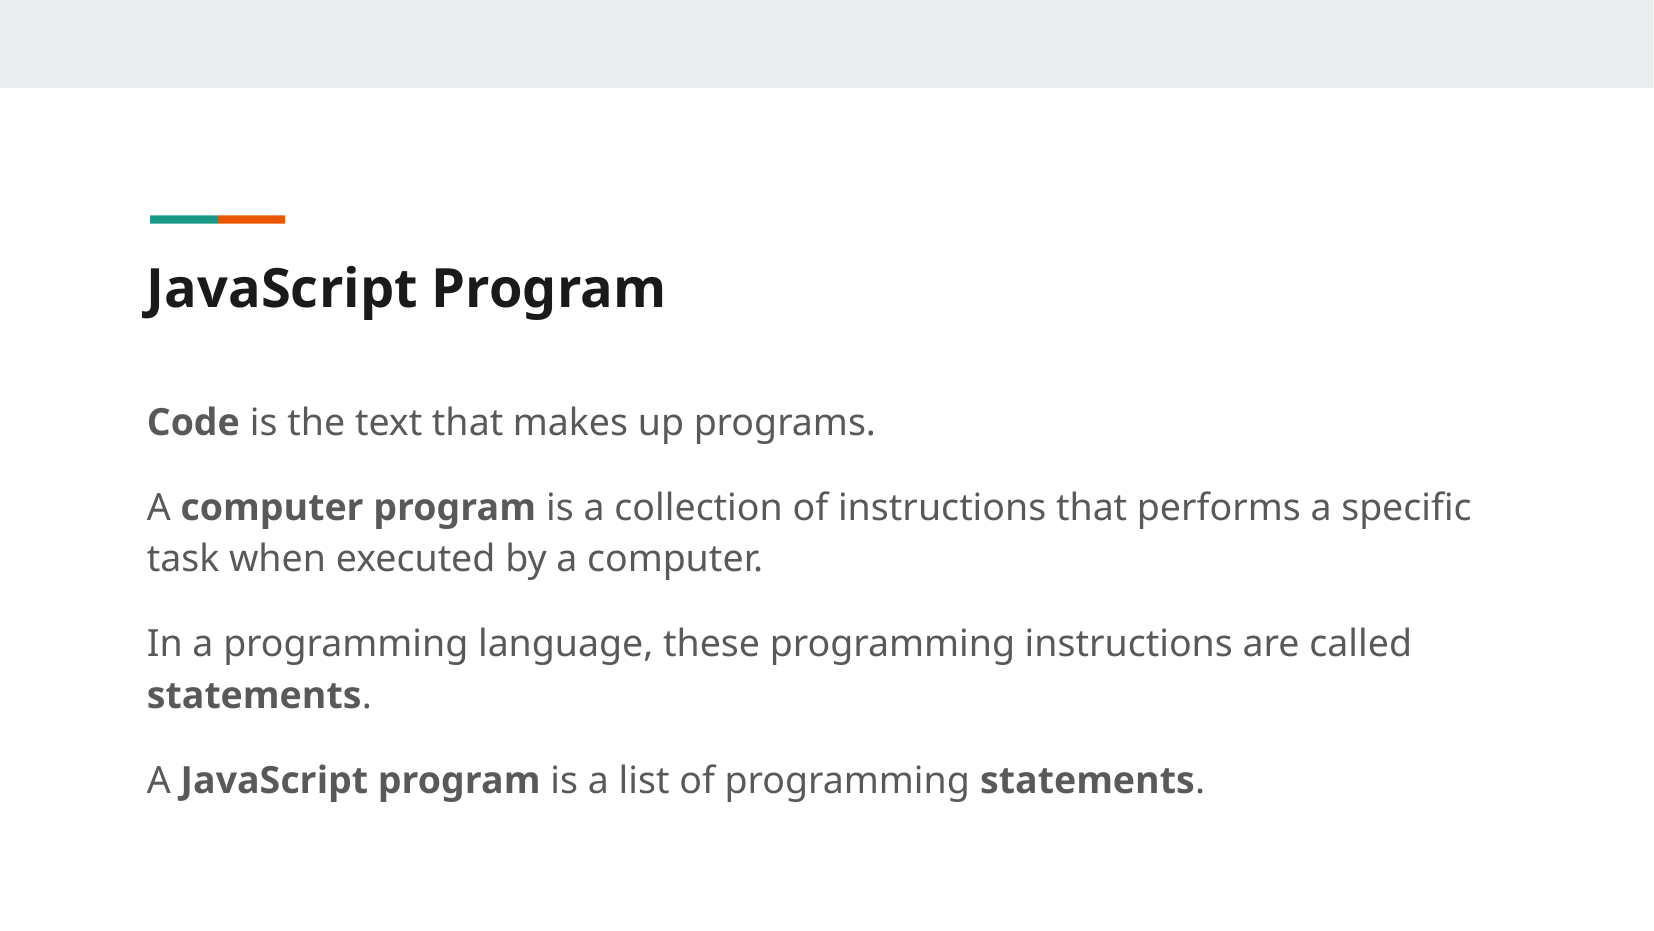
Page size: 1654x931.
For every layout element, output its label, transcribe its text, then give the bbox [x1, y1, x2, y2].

title JavaScript Program [131, 238, 1523, 336]
list Code is the text that makes up programs. A computer program is a collection of instructions that performs a specific task when executed by a computer. In a programming language, these programming instructions are called statements. A JavaScript program is a list of programming statements. [131, 375, 1523, 873]
